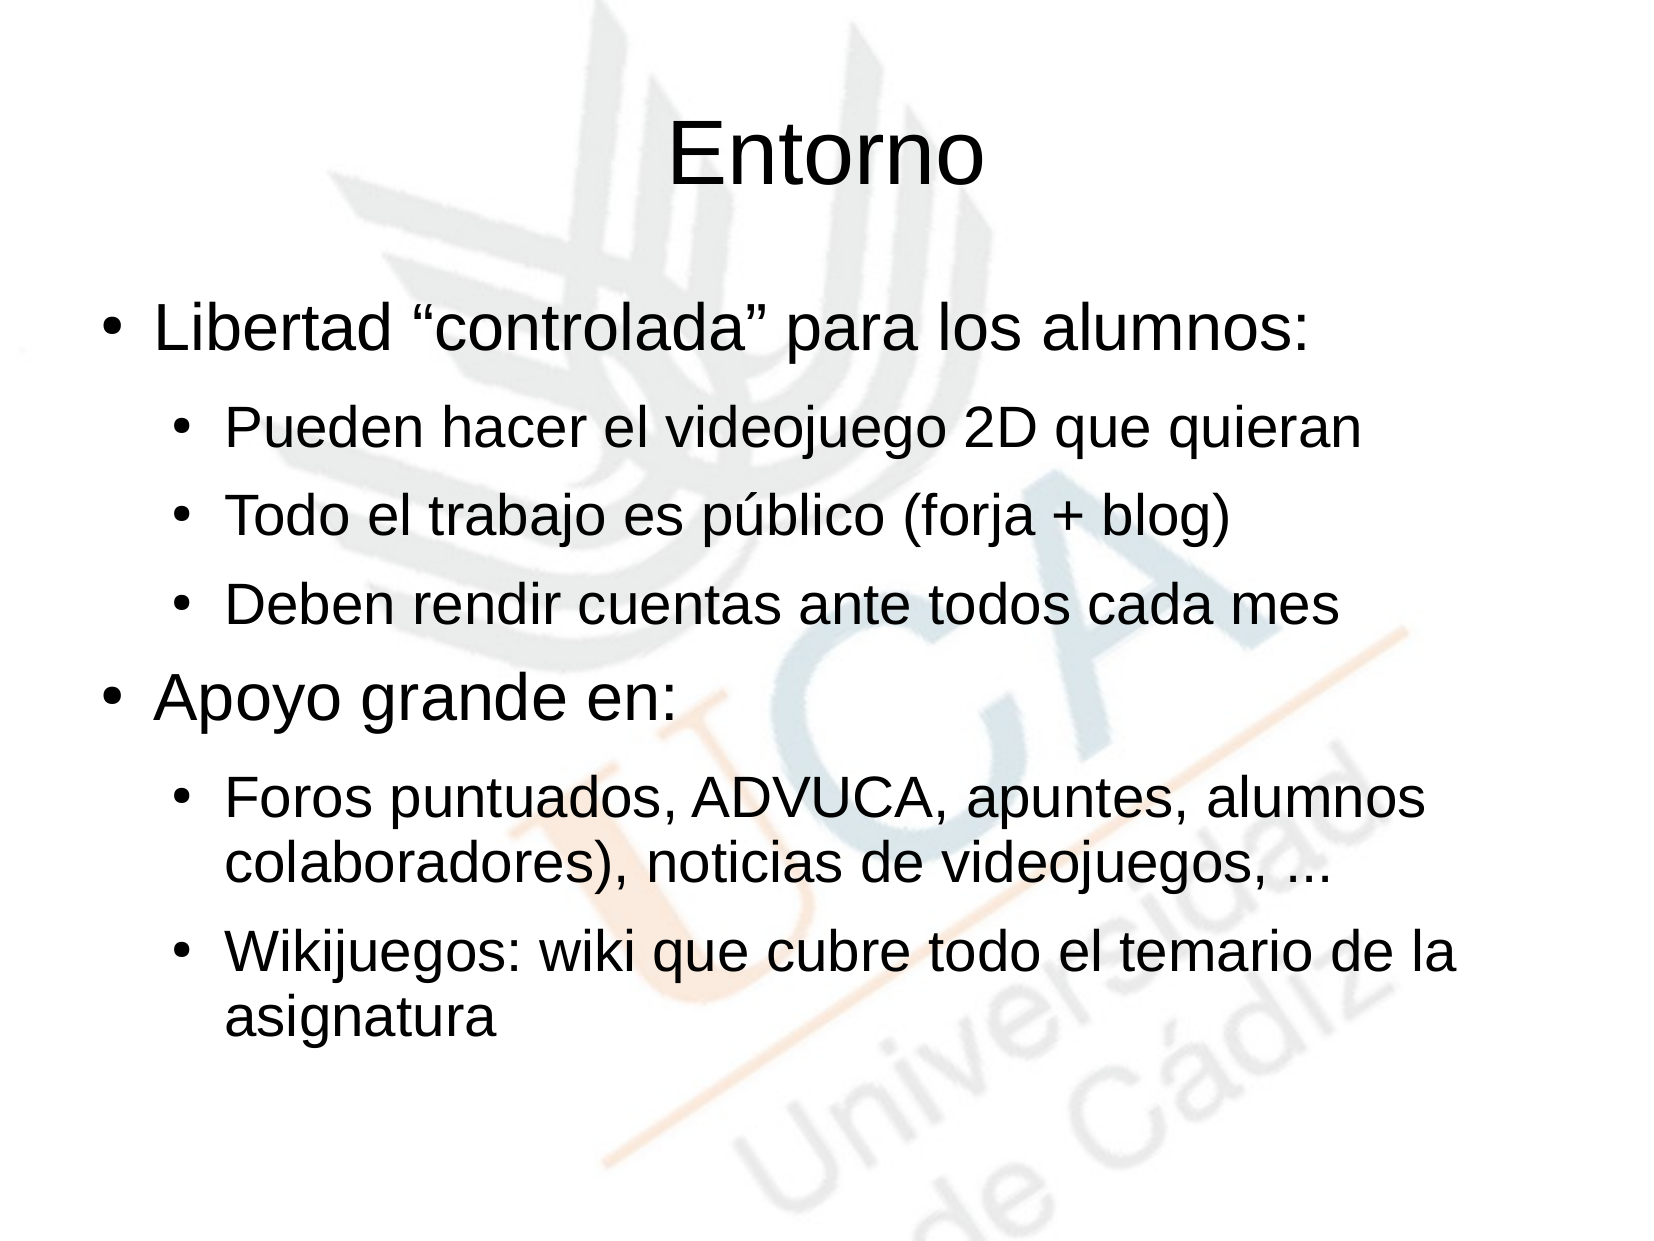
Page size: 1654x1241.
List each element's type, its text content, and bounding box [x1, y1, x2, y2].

title Entorno [82, 56, 1571, 250]
picture [0, 0, 1654, 1241]
list Libertad “controlada” para los alumnos: Pueden hacer el videojuego 2D que quieran Todo el trabajo es público (forja + blog) Deben rendir cuentas ante todos cada mes Apoyo grande en: Foros puntuados, ADVUCA, apuntes, alumnos colaboradores), noticias de videojuegos, ... Wikijuegos: wiki que cubre todo el temario de la asignatura [82, 290, 1571, 1094]
